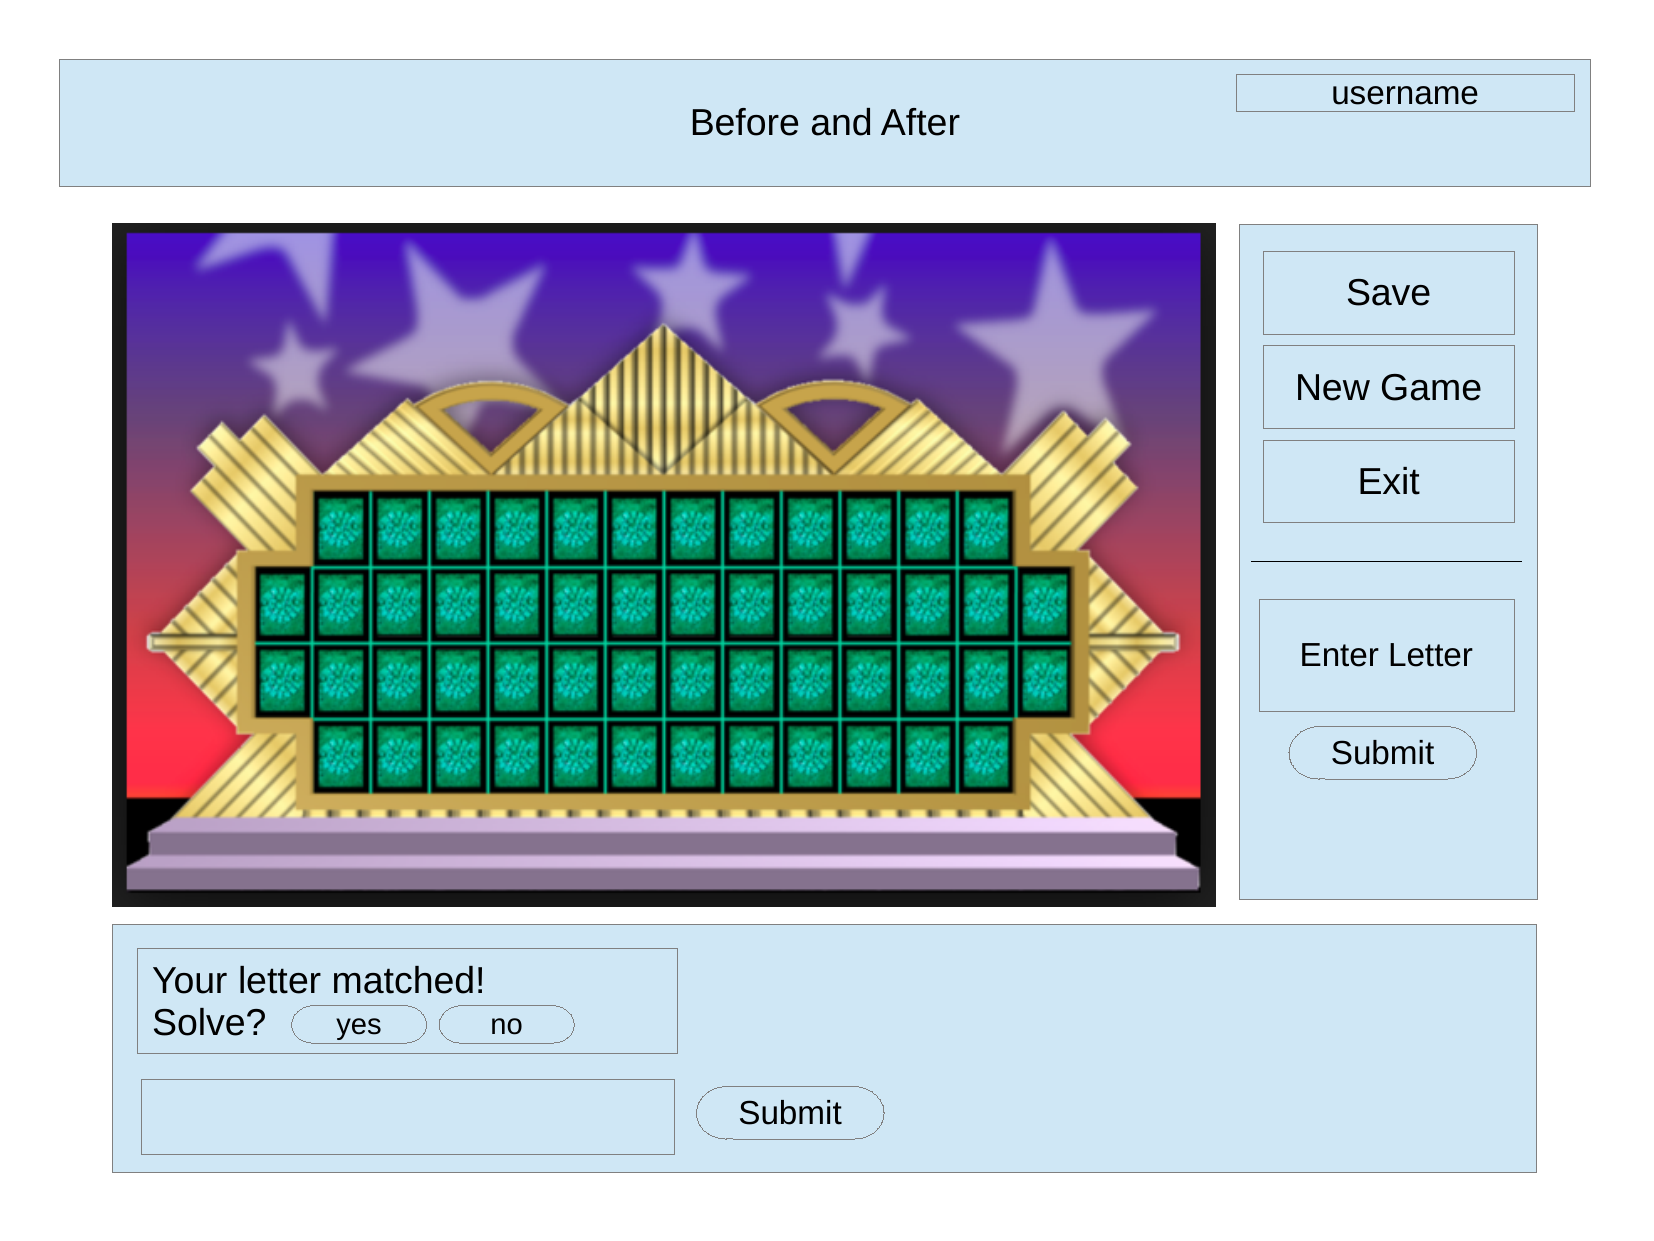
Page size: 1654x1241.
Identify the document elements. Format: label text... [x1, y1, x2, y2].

text_box yes [291, 1005, 427, 1044]
text_box Exit [1263, 440, 1515, 523]
text_box Before and After [59, 59, 1591, 187]
text_box New Game [1263, 345, 1515, 429]
text_box Save [1263, 251, 1515, 335]
text_box Submit [696, 1086, 885, 1140]
text_box Your letter matched! Solve? [137, 948, 678, 1054]
text_box [1239, 224, 1538, 900]
text_box username [1236, 74, 1575, 112]
text_box no [439, 1005, 575, 1044]
text_box Enter Letter [1259, 599, 1515, 712]
picture [112, 223, 1216, 907]
text_box Submit [1288, 726, 1477, 780]
text_box [112, 924, 1537, 1173]
